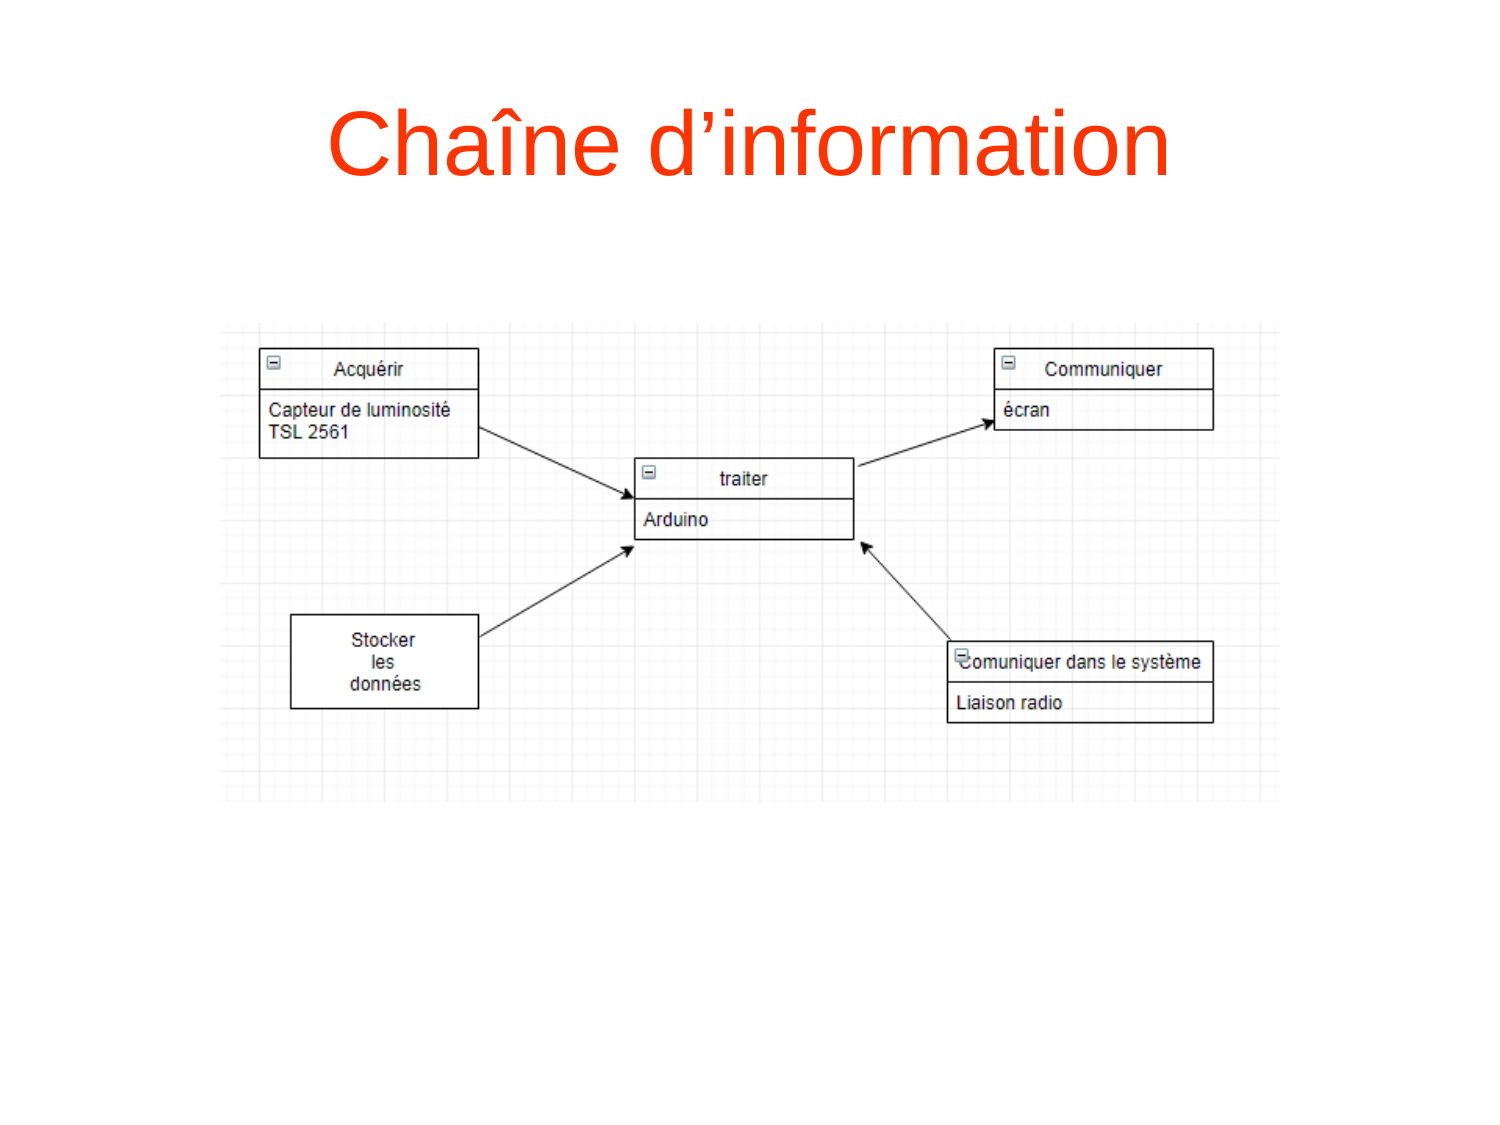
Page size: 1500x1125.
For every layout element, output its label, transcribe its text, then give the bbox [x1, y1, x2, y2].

title Chaîne d’information [75, 45, 1426, 233]
picture [220, 323, 1280, 802]
